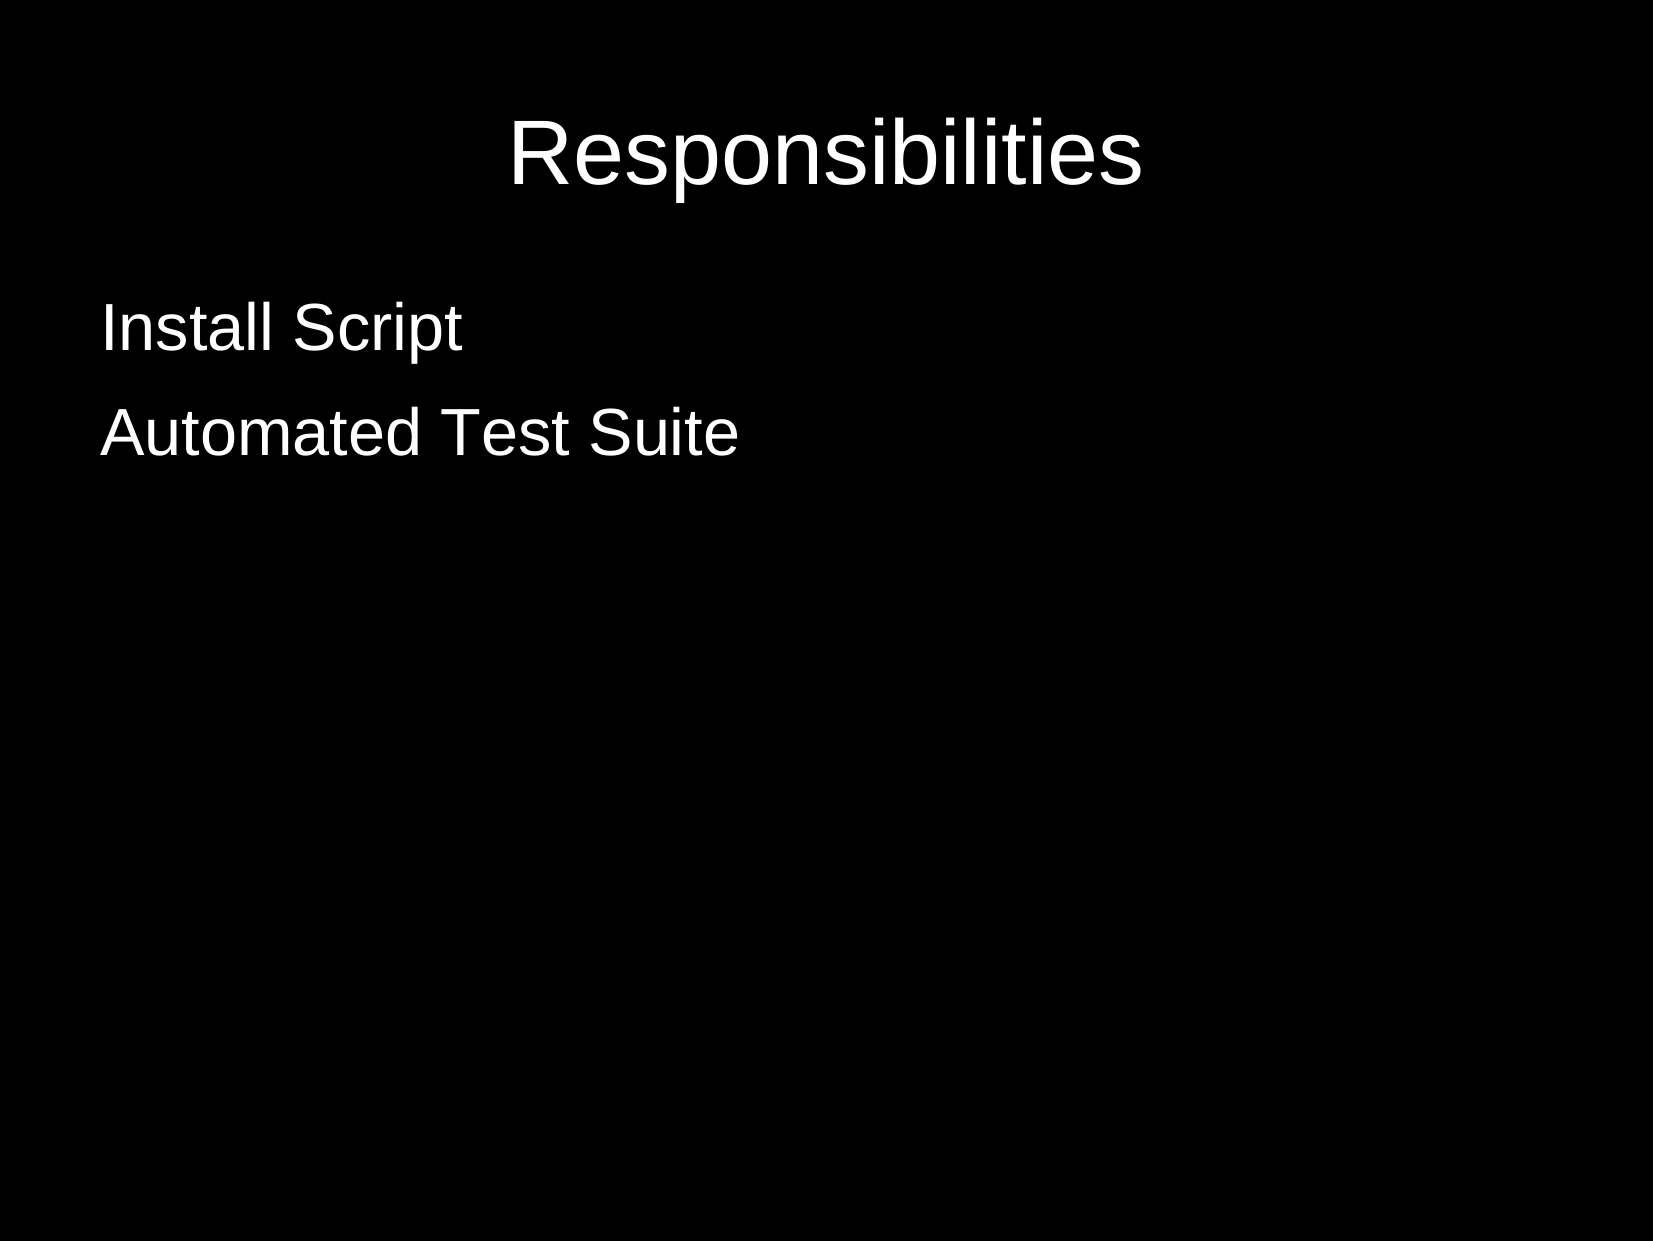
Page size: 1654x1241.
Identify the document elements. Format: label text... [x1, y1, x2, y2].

list Install Script Automated Test Suite [82, 290, 1571, 1095]
title Responsibilities [82, 56, 1571, 250]
